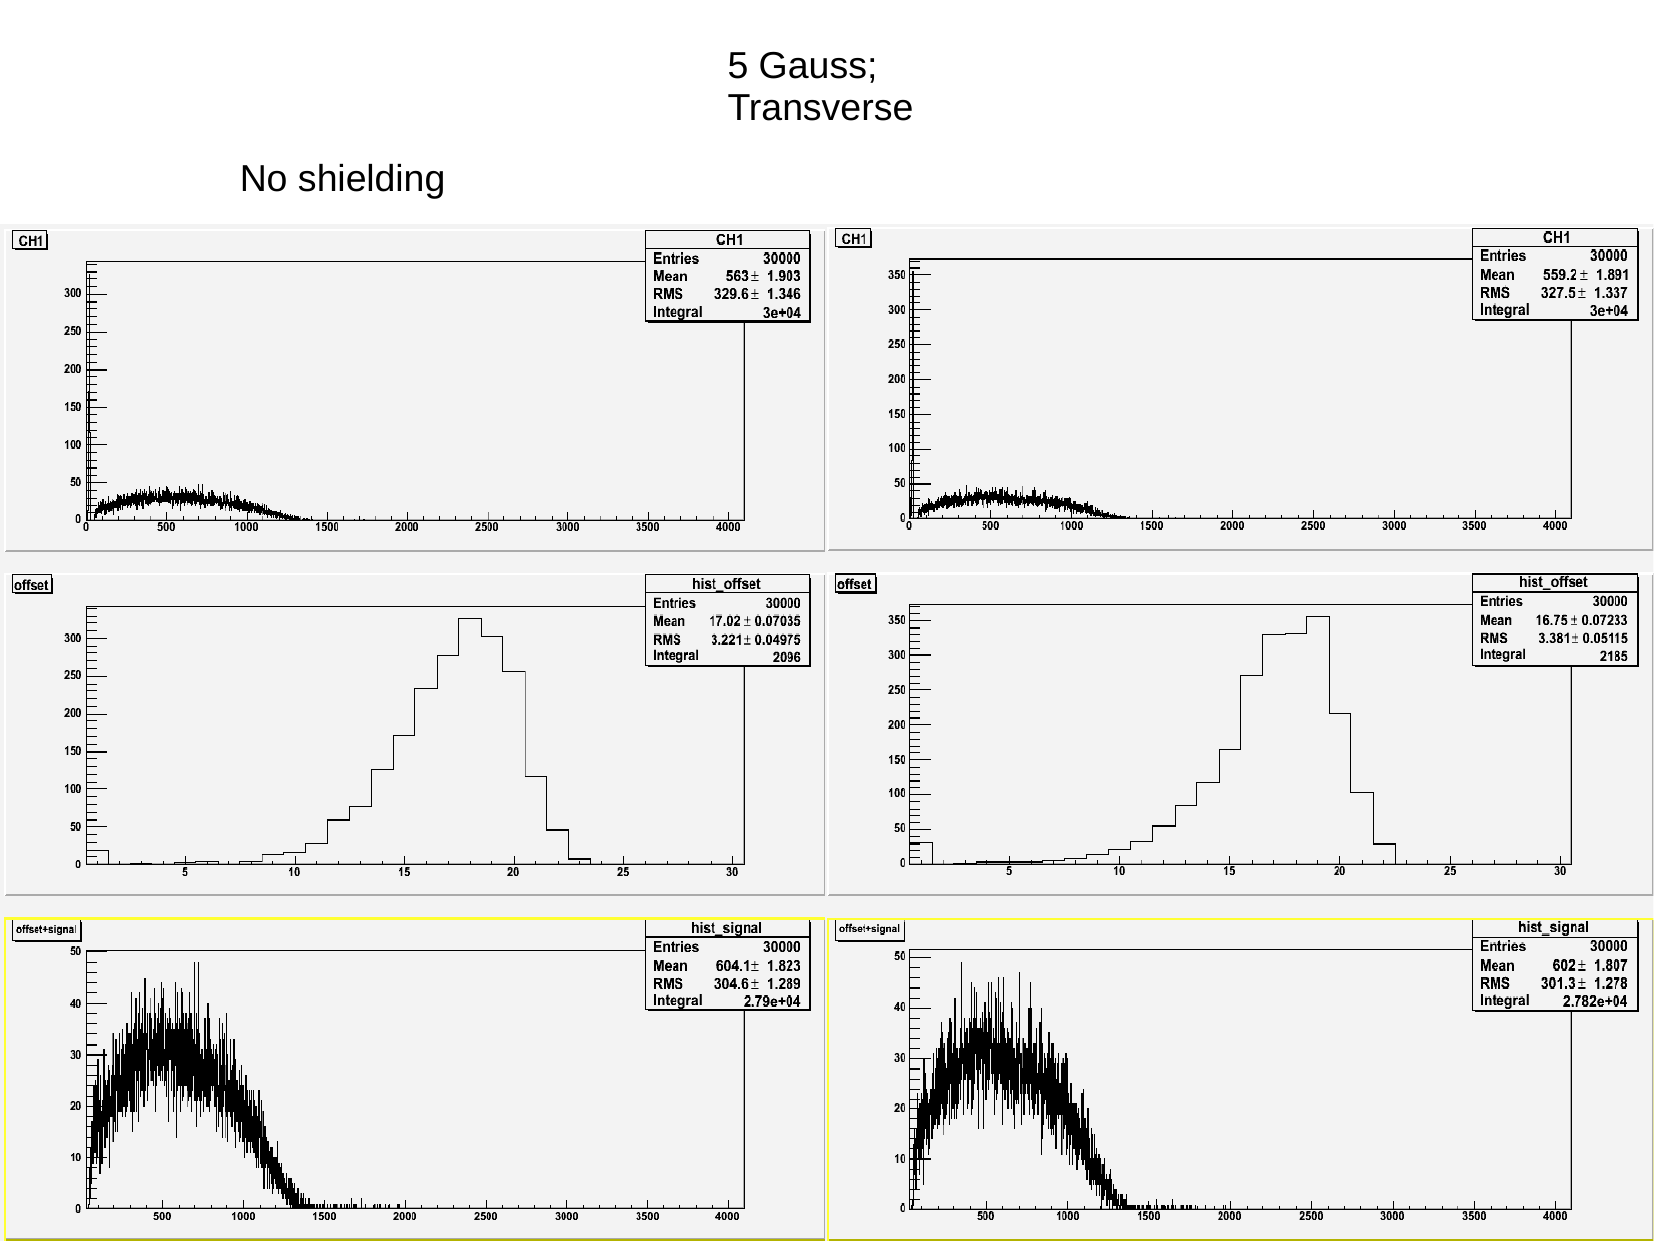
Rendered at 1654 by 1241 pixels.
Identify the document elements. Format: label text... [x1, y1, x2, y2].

text_box No shielding [225, 150, 563, 207]
picture [0, 224, 1654, 1241]
text_box 5 Gauss; Transverse [712, 37, 1051, 137]
